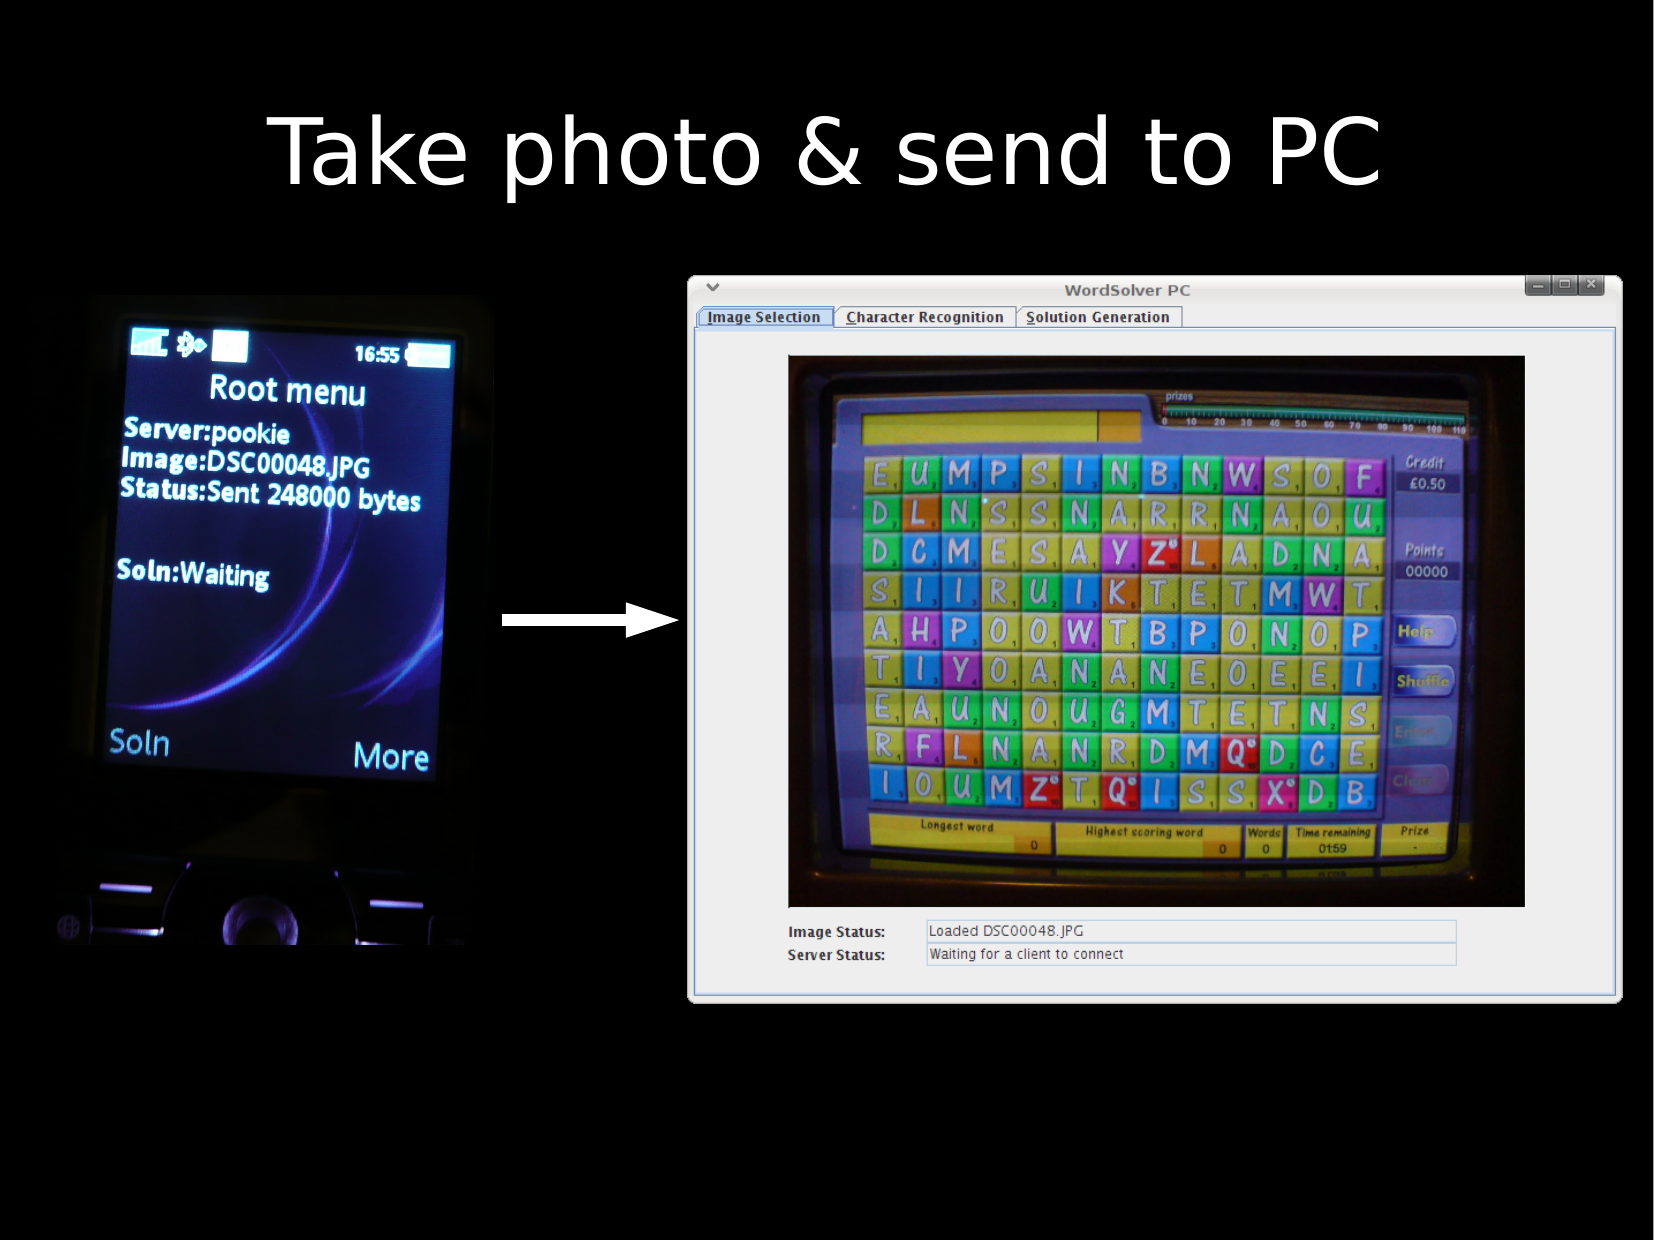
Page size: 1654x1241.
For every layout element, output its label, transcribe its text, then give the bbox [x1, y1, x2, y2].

title Take photo & send to PC [82, 49, 1571, 257]
picture [29, 295, 494, 945]
picture [687, 275, 1623, 1004]
